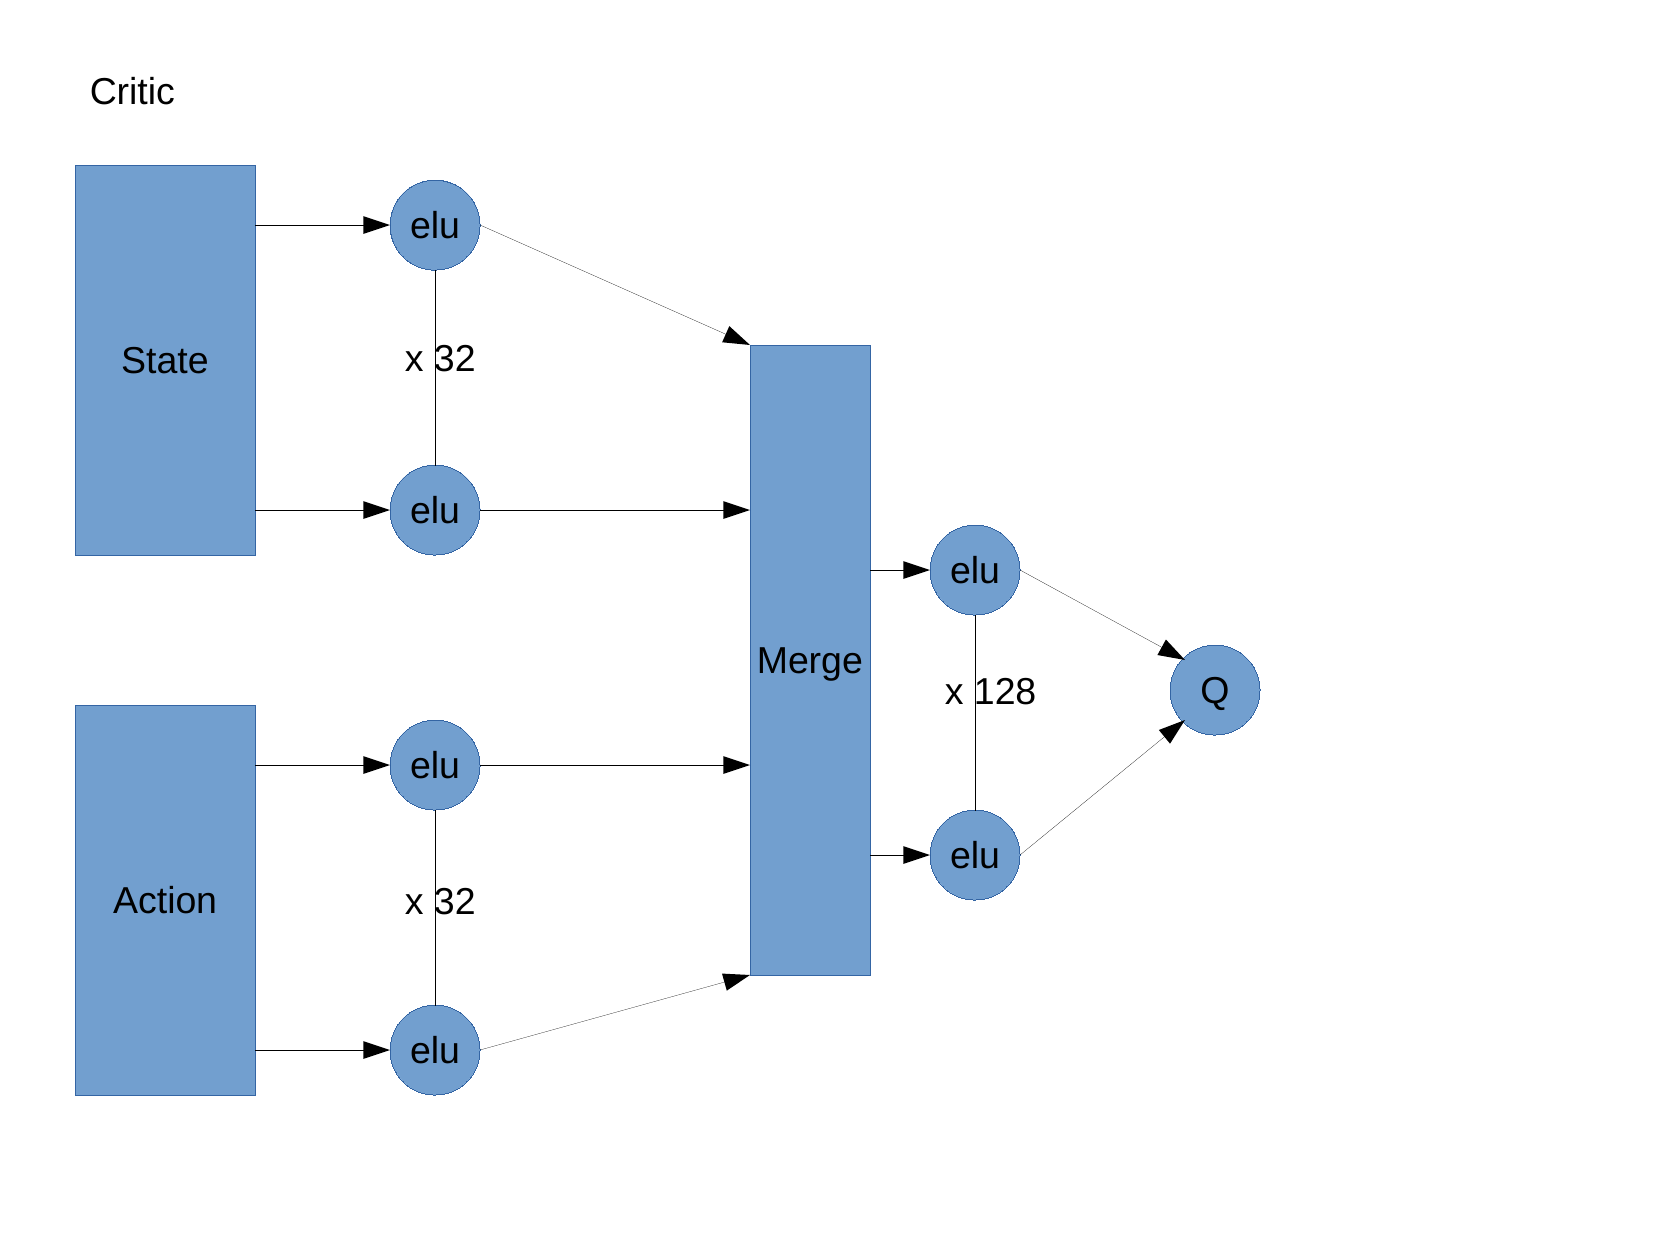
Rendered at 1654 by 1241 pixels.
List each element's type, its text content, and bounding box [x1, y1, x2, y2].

text_box x 32 [436, 873, 491, 931]
text_box elu [930, 810, 1021, 901]
text_box elu [390, 720, 481, 811]
text_box elu [390, 465, 481, 556]
text_box Merge [750, 345, 871, 976]
text_box elu [390, 1005, 481, 1096]
text_box Q [1170, 645, 1261, 736]
text_box x 32 [390, 873, 435, 931]
text_box State [75, 165, 256, 556]
text_box elu [390, 180, 481, 271]
text_box x 32 [390, 330, 512, 387]
text_box Critic [75, 63, 190, 121]
text_box x 128 [930, 663, 1052, 721]
text_box elu [930, 525, 1021, 616]
text_box Action [75, 705, 256, 1096]
